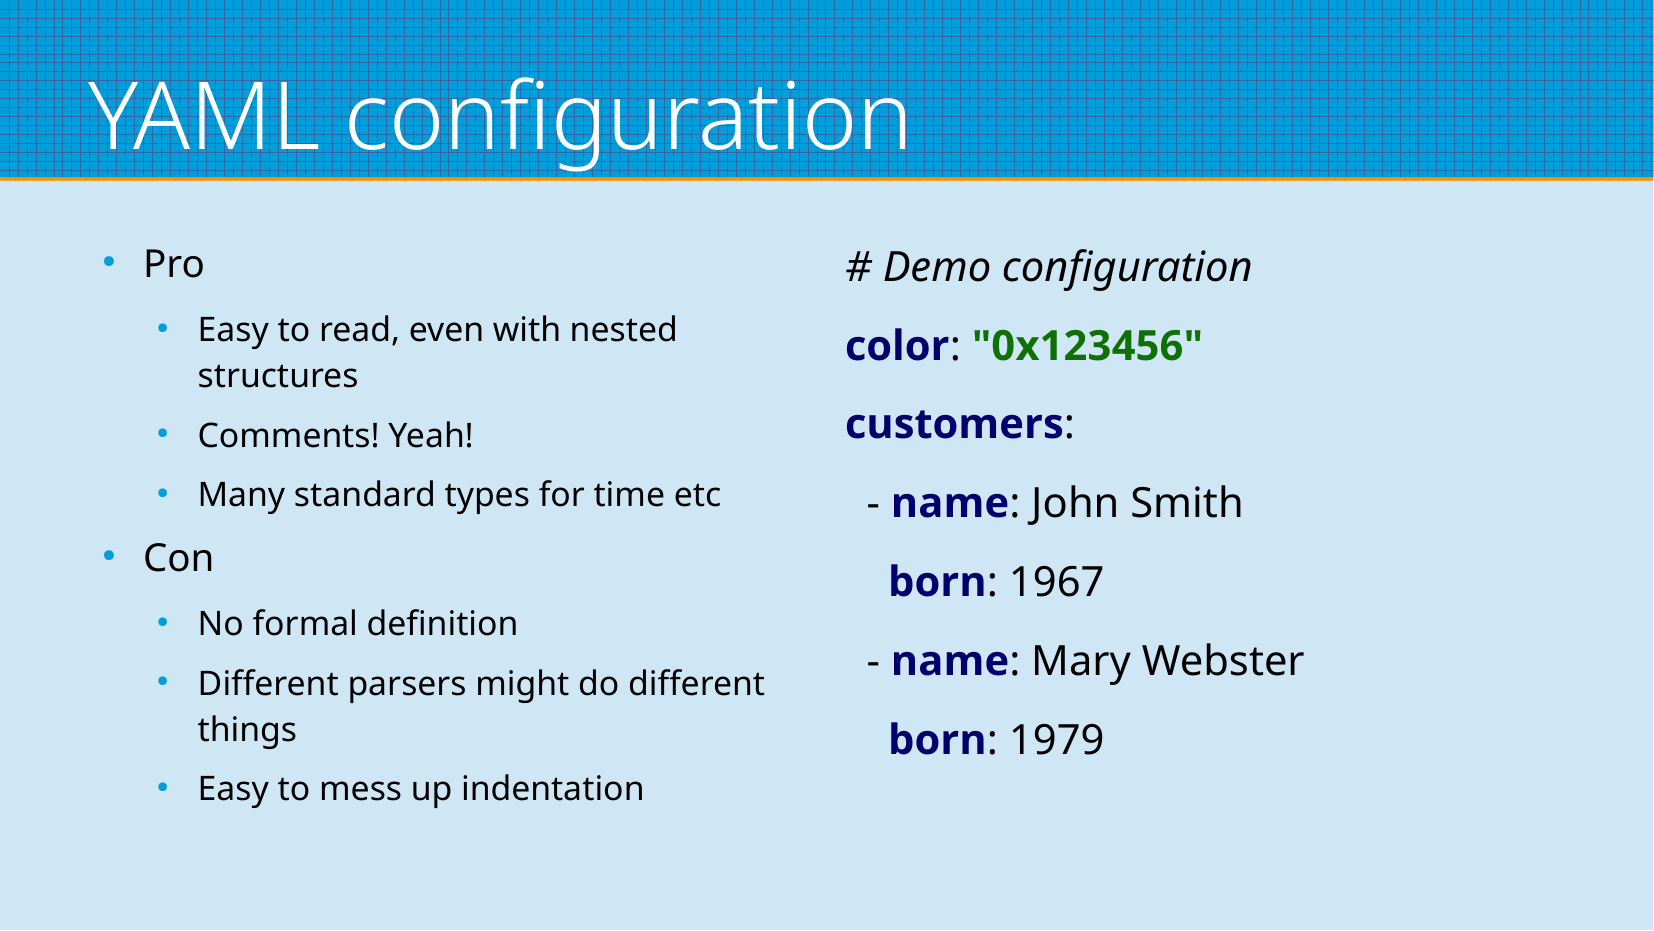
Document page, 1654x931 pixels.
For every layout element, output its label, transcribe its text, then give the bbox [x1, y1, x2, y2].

title YAML configuration [88, 14, 1565, 178]
list # Demo configuration color: "0x123456" customers: - name: John Smith born: 1967 - name: Mary Webster born: 1979 [845, 236, 1566, 813]
list Pro Easy to read, even with nested structures Comments! Yeah! Many standard types for time etc Con No formal definition Different parsers might do different things Easy to mess up indentation [88, 236, 809, 813]
